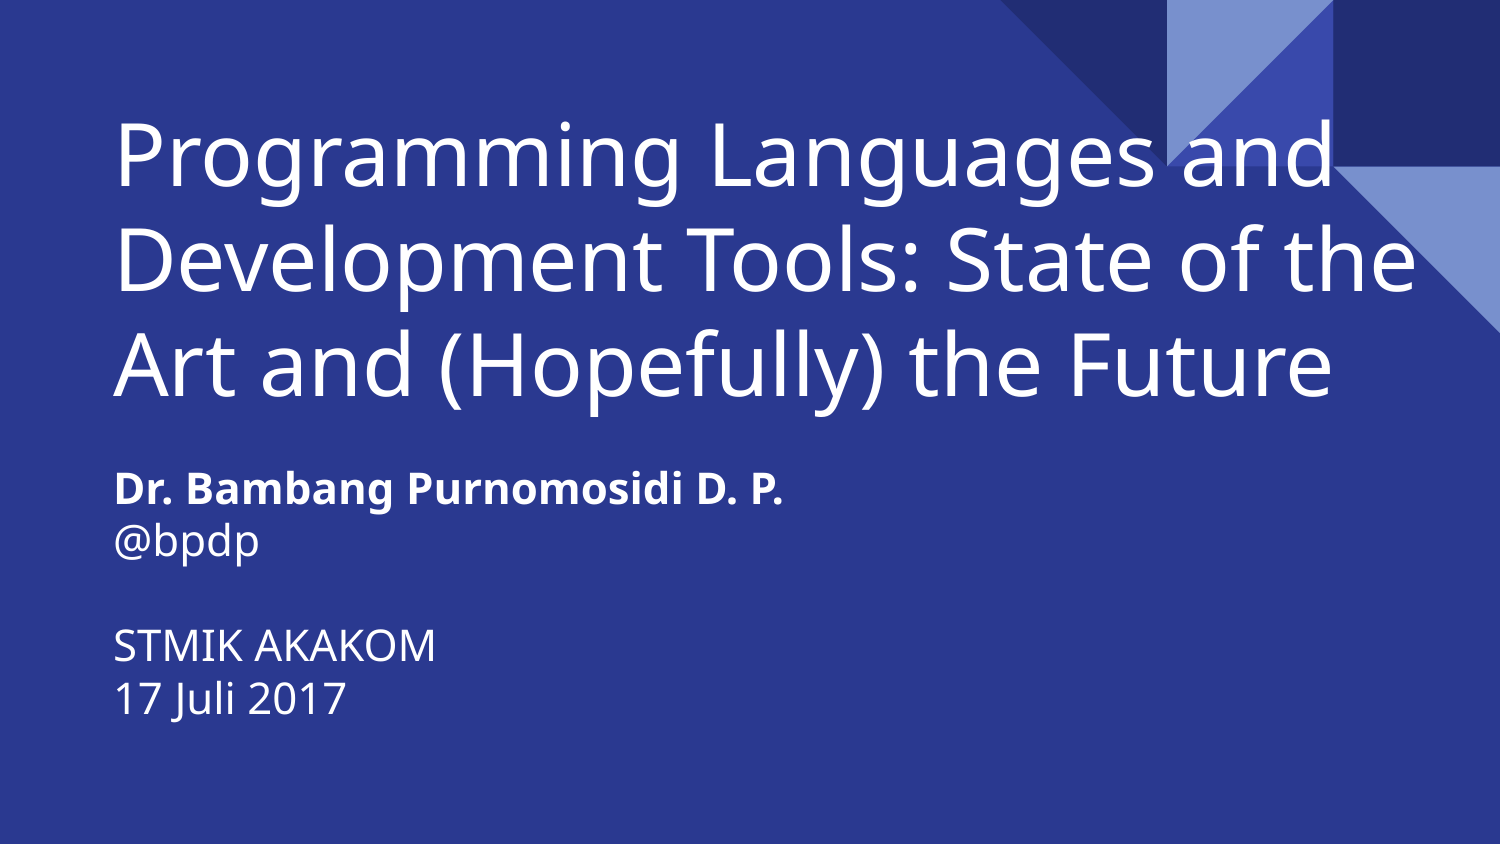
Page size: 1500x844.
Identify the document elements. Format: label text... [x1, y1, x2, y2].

subtitle Dr. Bambang Purnomosidi D. P. @bpdp STMIK AKAKOM 17 Juli 2017 [98, 445, 1447, 807]
title Programming Languages and Development Tools: State of the Art and (Hopefully) the Future [98, 291, 1447, 429]
